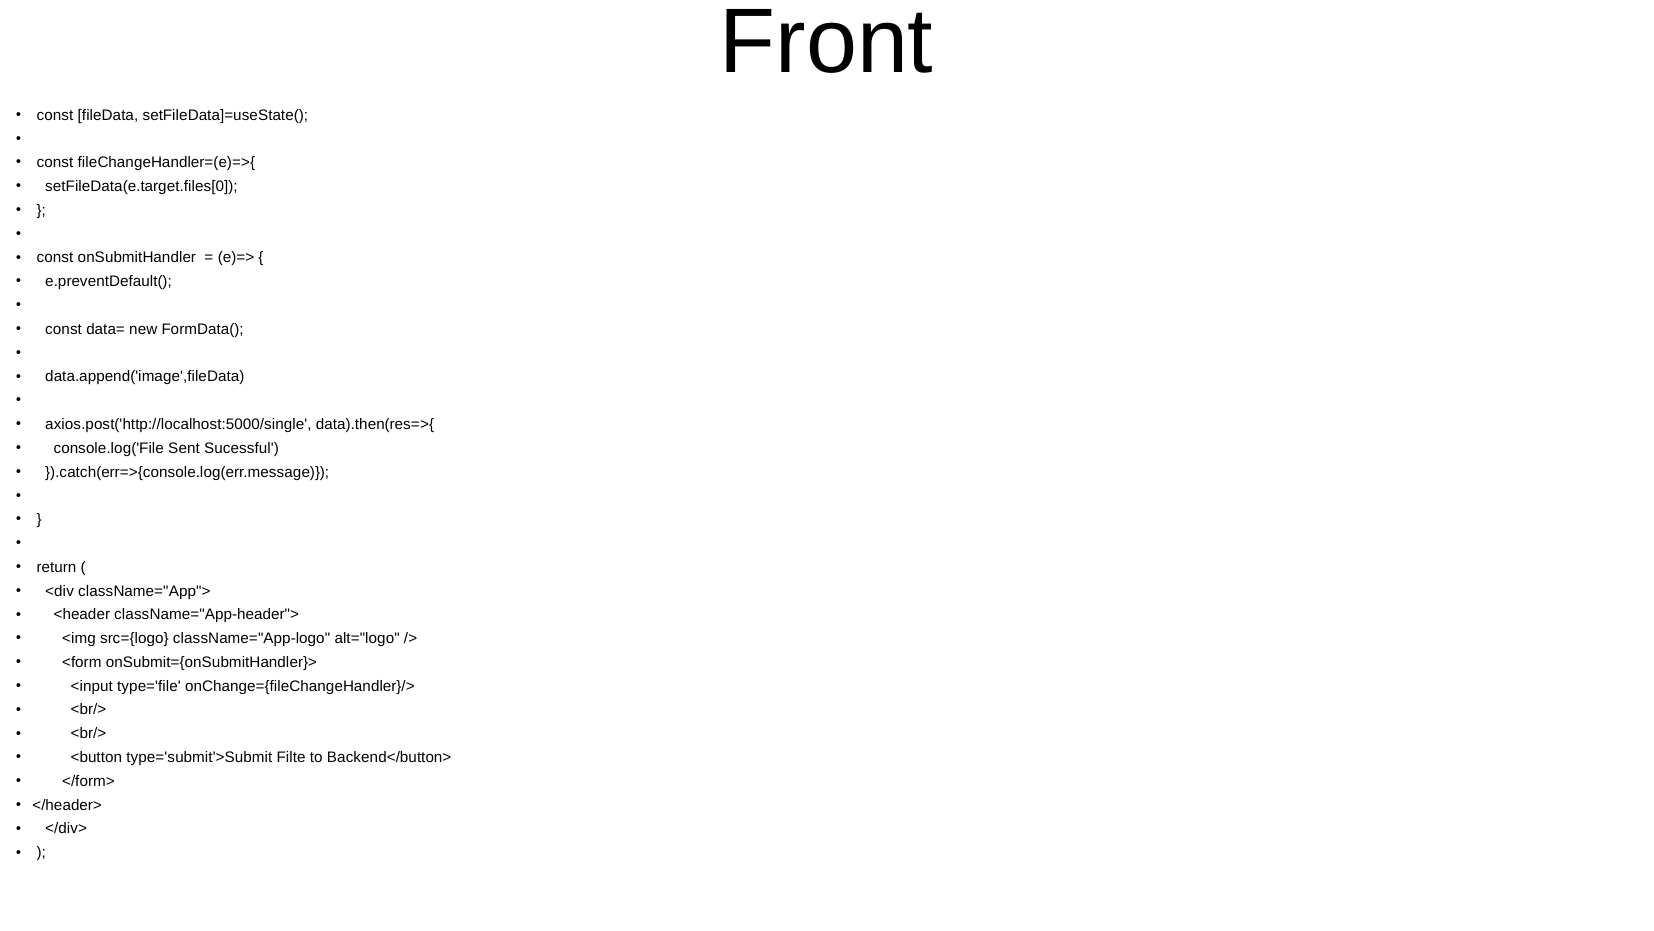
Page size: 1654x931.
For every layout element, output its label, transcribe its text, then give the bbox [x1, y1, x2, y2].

list const [fileData, setFileData]=useState(); const fileChangeHandler=(e)=>{ setFileData(e.target.files[0]); }; const onSubmitHandler = (e)=> { e.preventDefault(); const data= new FormData(); data.append('image',fileData) axios.post('http://localhost:5000/single', data).then(res=>{ console.log('File Sent Sucessful') }).catch(err=>{console.log(err.message)}); } return ( <div className="App"> <header className="App-header"> <img src={logo} className="App-logo" alt="logo" /> <form onSubmit={onSubmitHandler}> <input type='file' onChange={fileChangeHandler}/> <br/> <br/> <button type='submit'>Submit Filte to Backend</button> </form> </header> </div> ); [11, 106, 1571, 898]
title Front [82, 0, 1571, 106]
